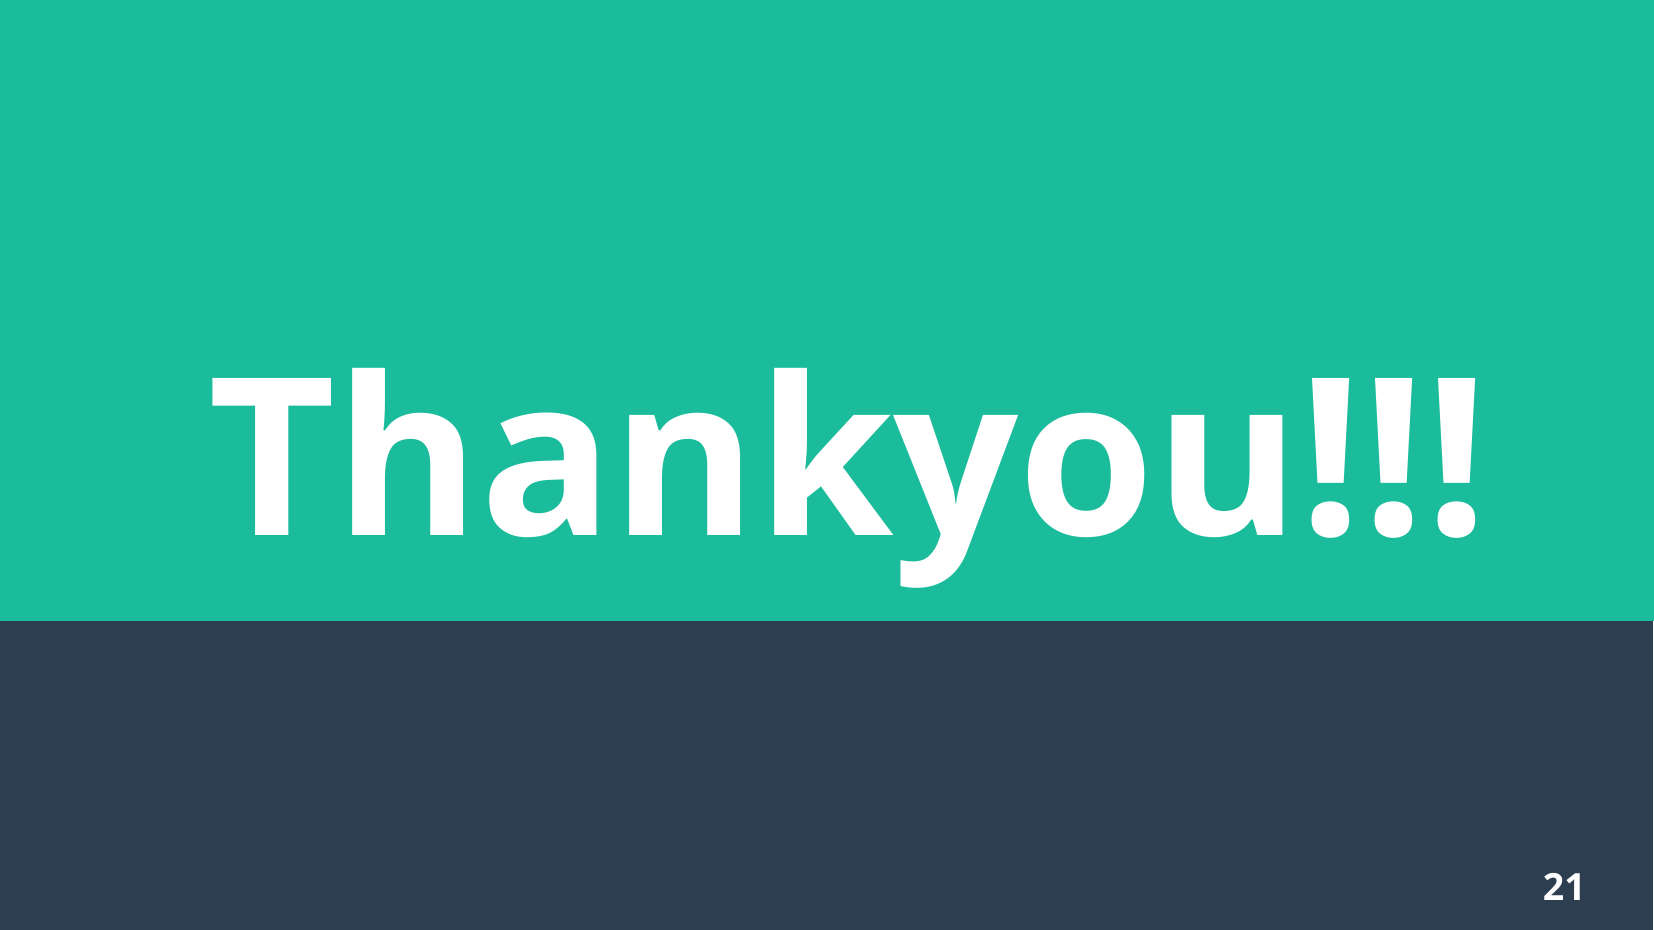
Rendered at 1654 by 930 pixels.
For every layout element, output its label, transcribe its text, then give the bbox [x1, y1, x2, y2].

title Thankyou!!! [0, 150, 1501, 750]
